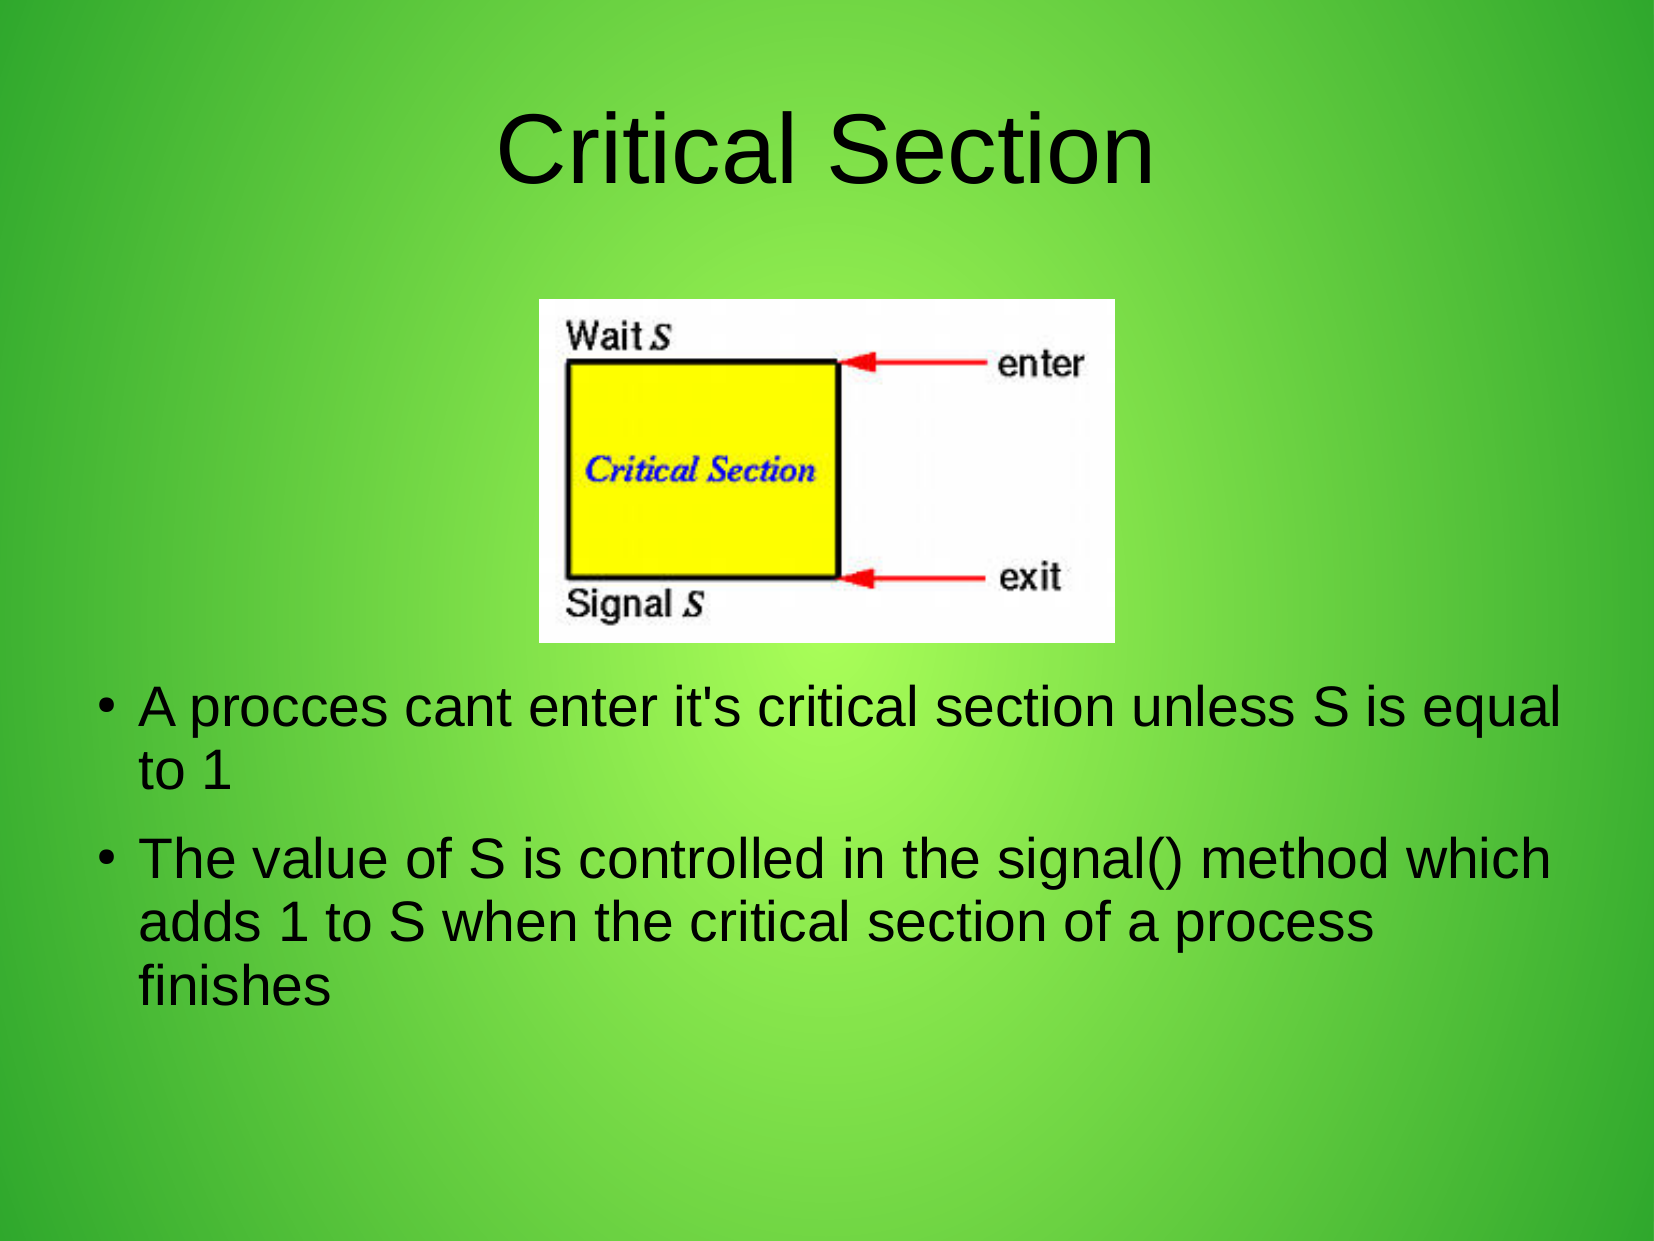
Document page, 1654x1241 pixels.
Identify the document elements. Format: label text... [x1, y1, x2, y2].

list A procces cant enter it's critical section unless S is equal to 1 The value of S is controlled in the signal() method which adds 1 to S when the critical section of a process finishes [82, 674, 1571, 1018]
title Critical Section [82, 47, 1571, 252]
picture [539, 299, 1115, 643]
